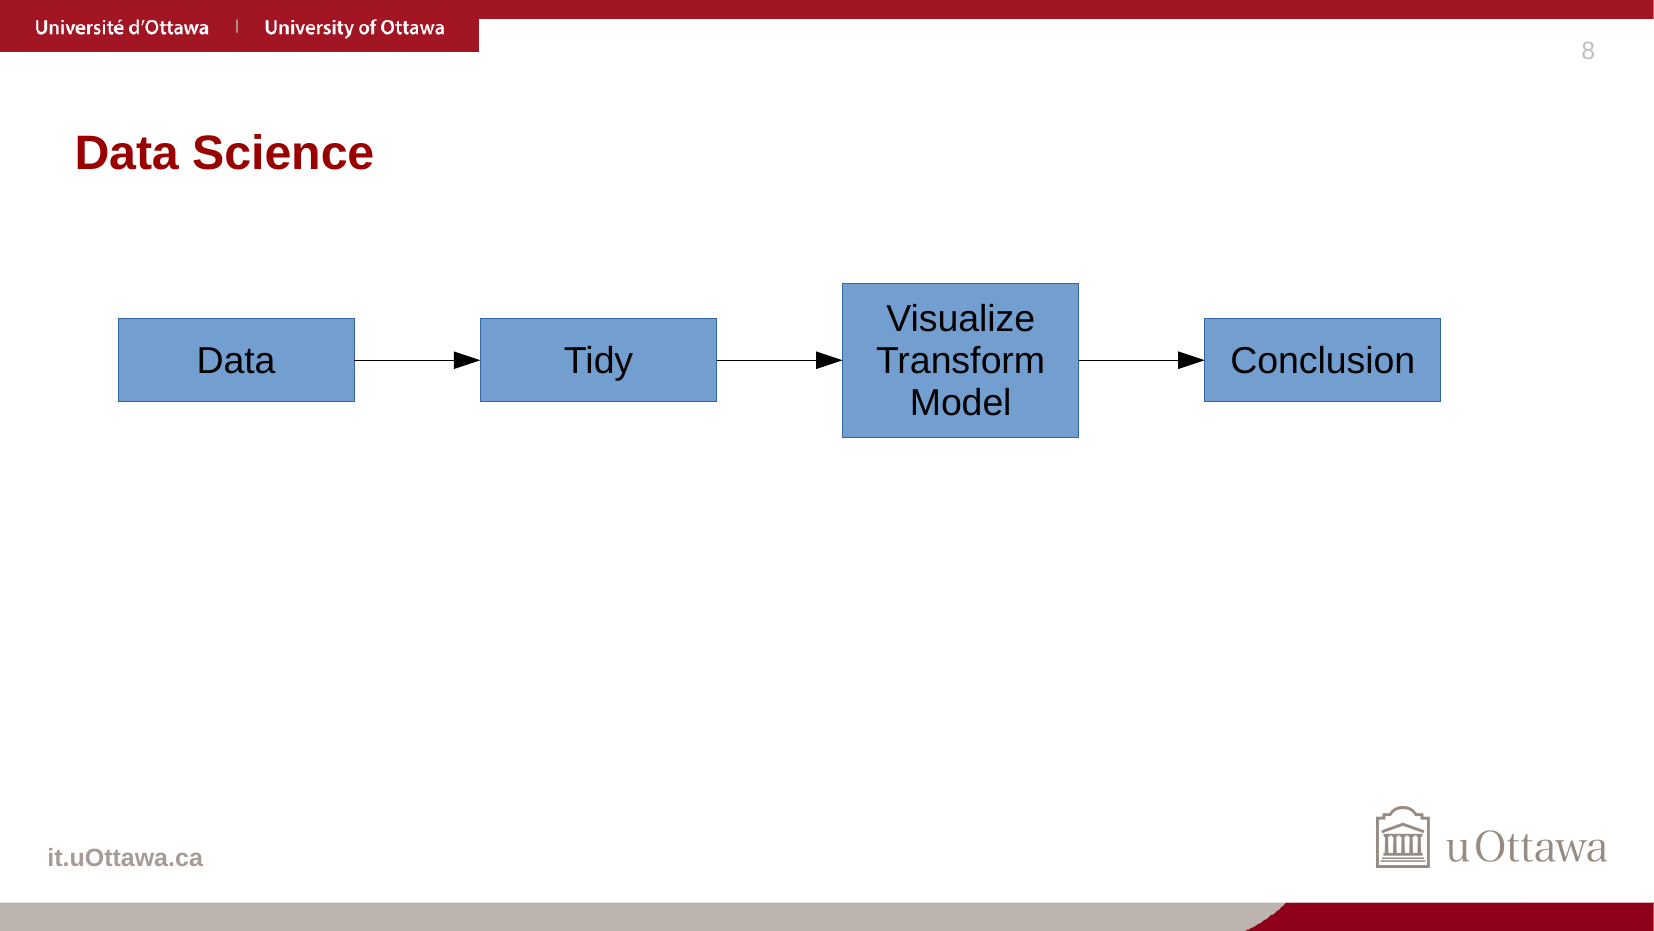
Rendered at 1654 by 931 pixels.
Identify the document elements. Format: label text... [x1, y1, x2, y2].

text_box Data [118, 318, 355, 402]
text_box Tidy [480, 318, 717, 402]
picture [1376, 806, 1607, 868]
text_box Visualize Transform Model [842, 283, 1079, 438]
picture [0, 0, 1654, 52]
picture [0, 903, 1654, 931]
title Data Science [74, 93, 1481, 212]
text_box Conclusion [1204, 318, 1441, 402]
